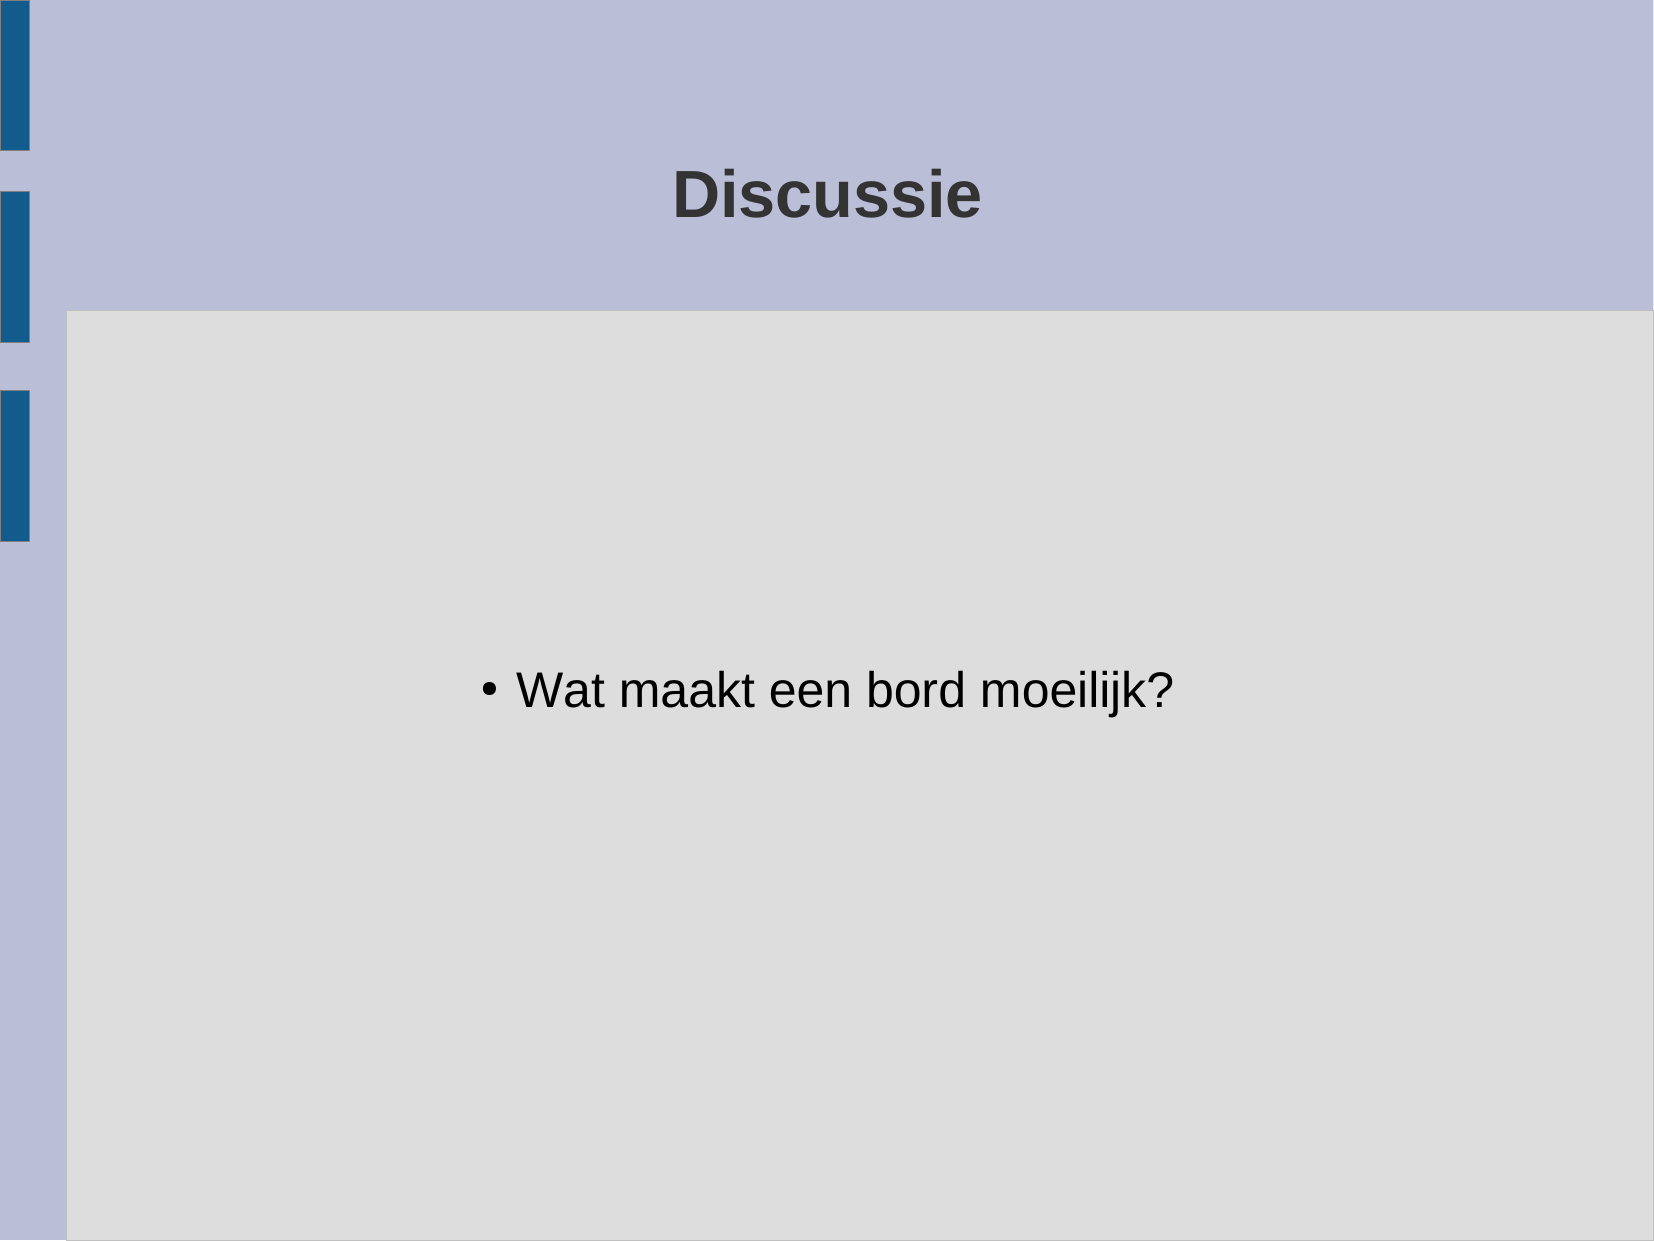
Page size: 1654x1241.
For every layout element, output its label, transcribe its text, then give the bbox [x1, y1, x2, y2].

subtitle Wat maakt een bord moeilijk? [121, 300, 1534, 1082]
title Discussie [121, 91, 1534, 299]
